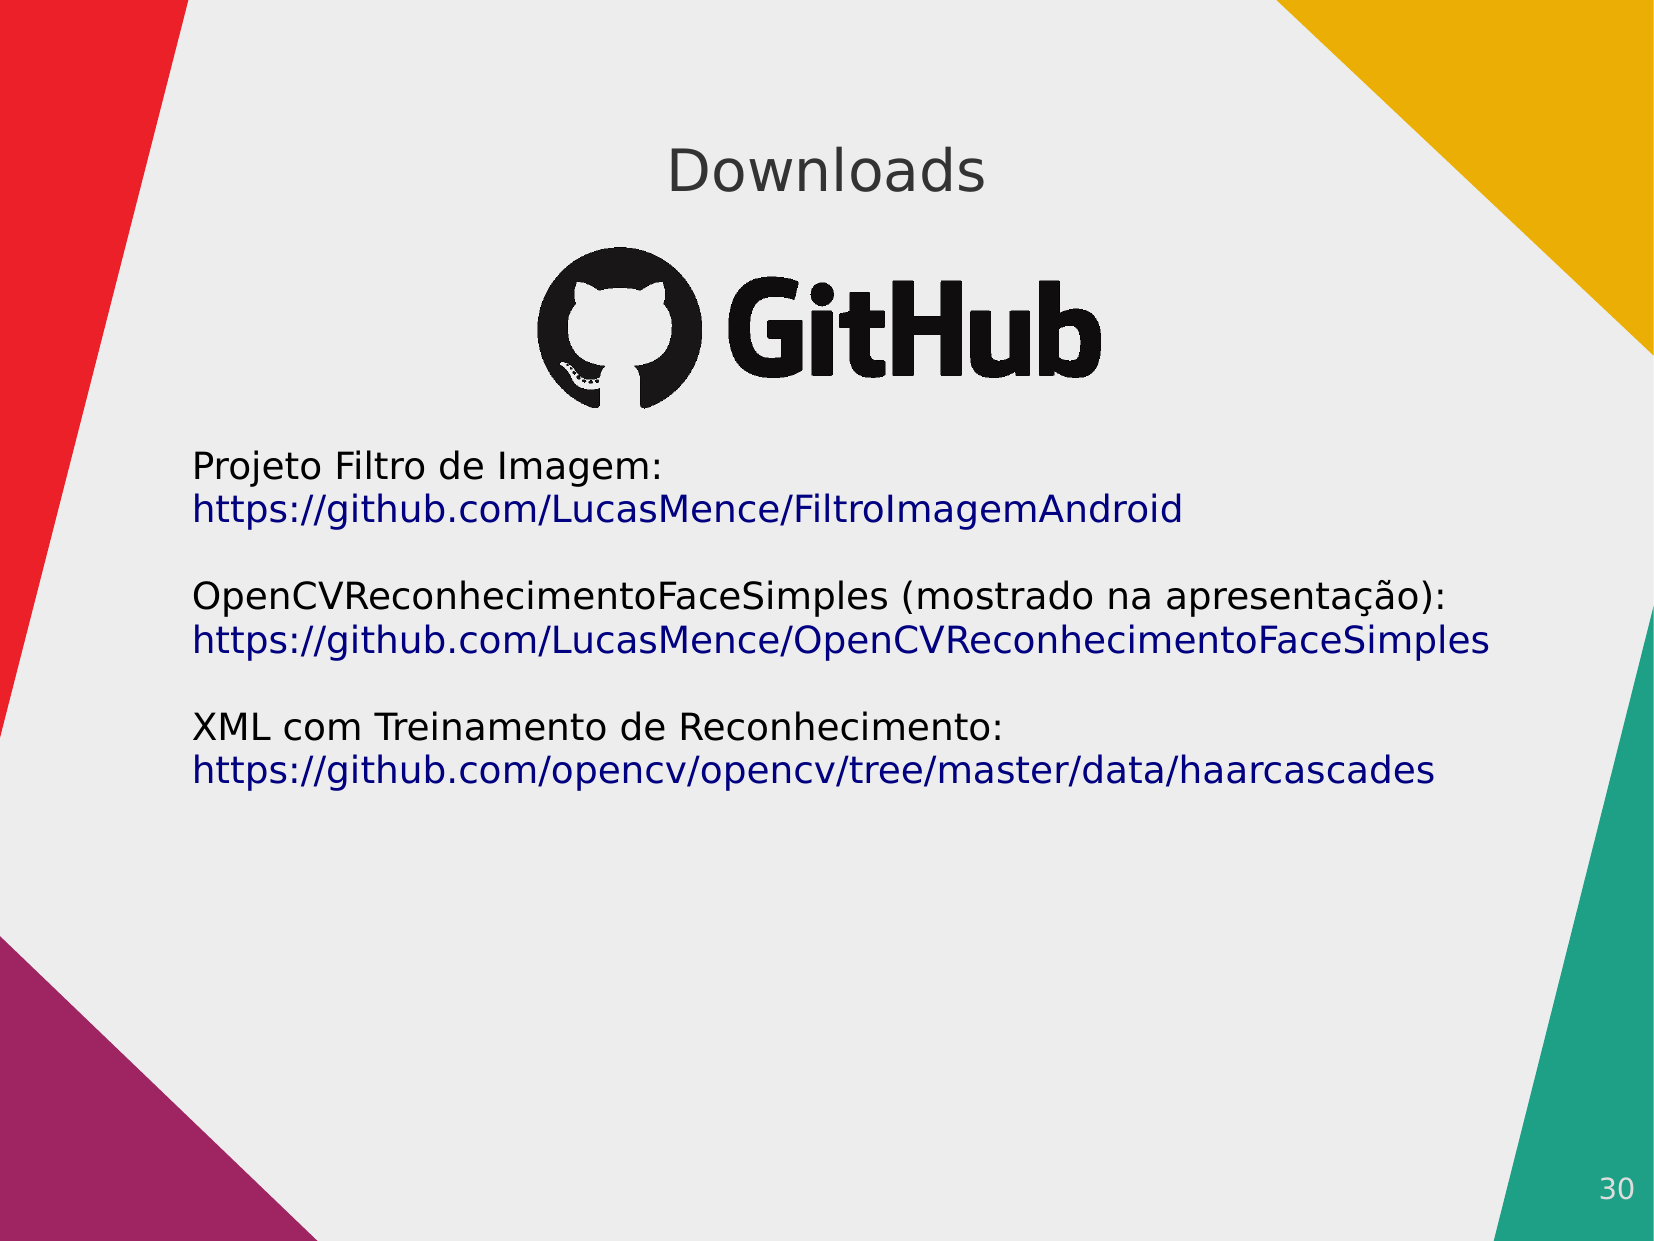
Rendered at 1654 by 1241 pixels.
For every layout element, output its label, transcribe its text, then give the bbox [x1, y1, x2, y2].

text_box Projeto Filtro de Imagem: https://github.com/LucasMence/FiltroImagemAndroid OpenCVReconhecimentoFaceSimples (mostrado na apresentação): https://github.com/LucasMence/OpenCVReconhecimentoFaceSimples XML com Treinamento de Reconhecimento: https://github.com/opencv/opencv/tree/master/data/haarcascades [177, 437, 1524, 1040]
picture [482, 207, 1134, 438]
title Downloads [114, 73, 1539, 271]
